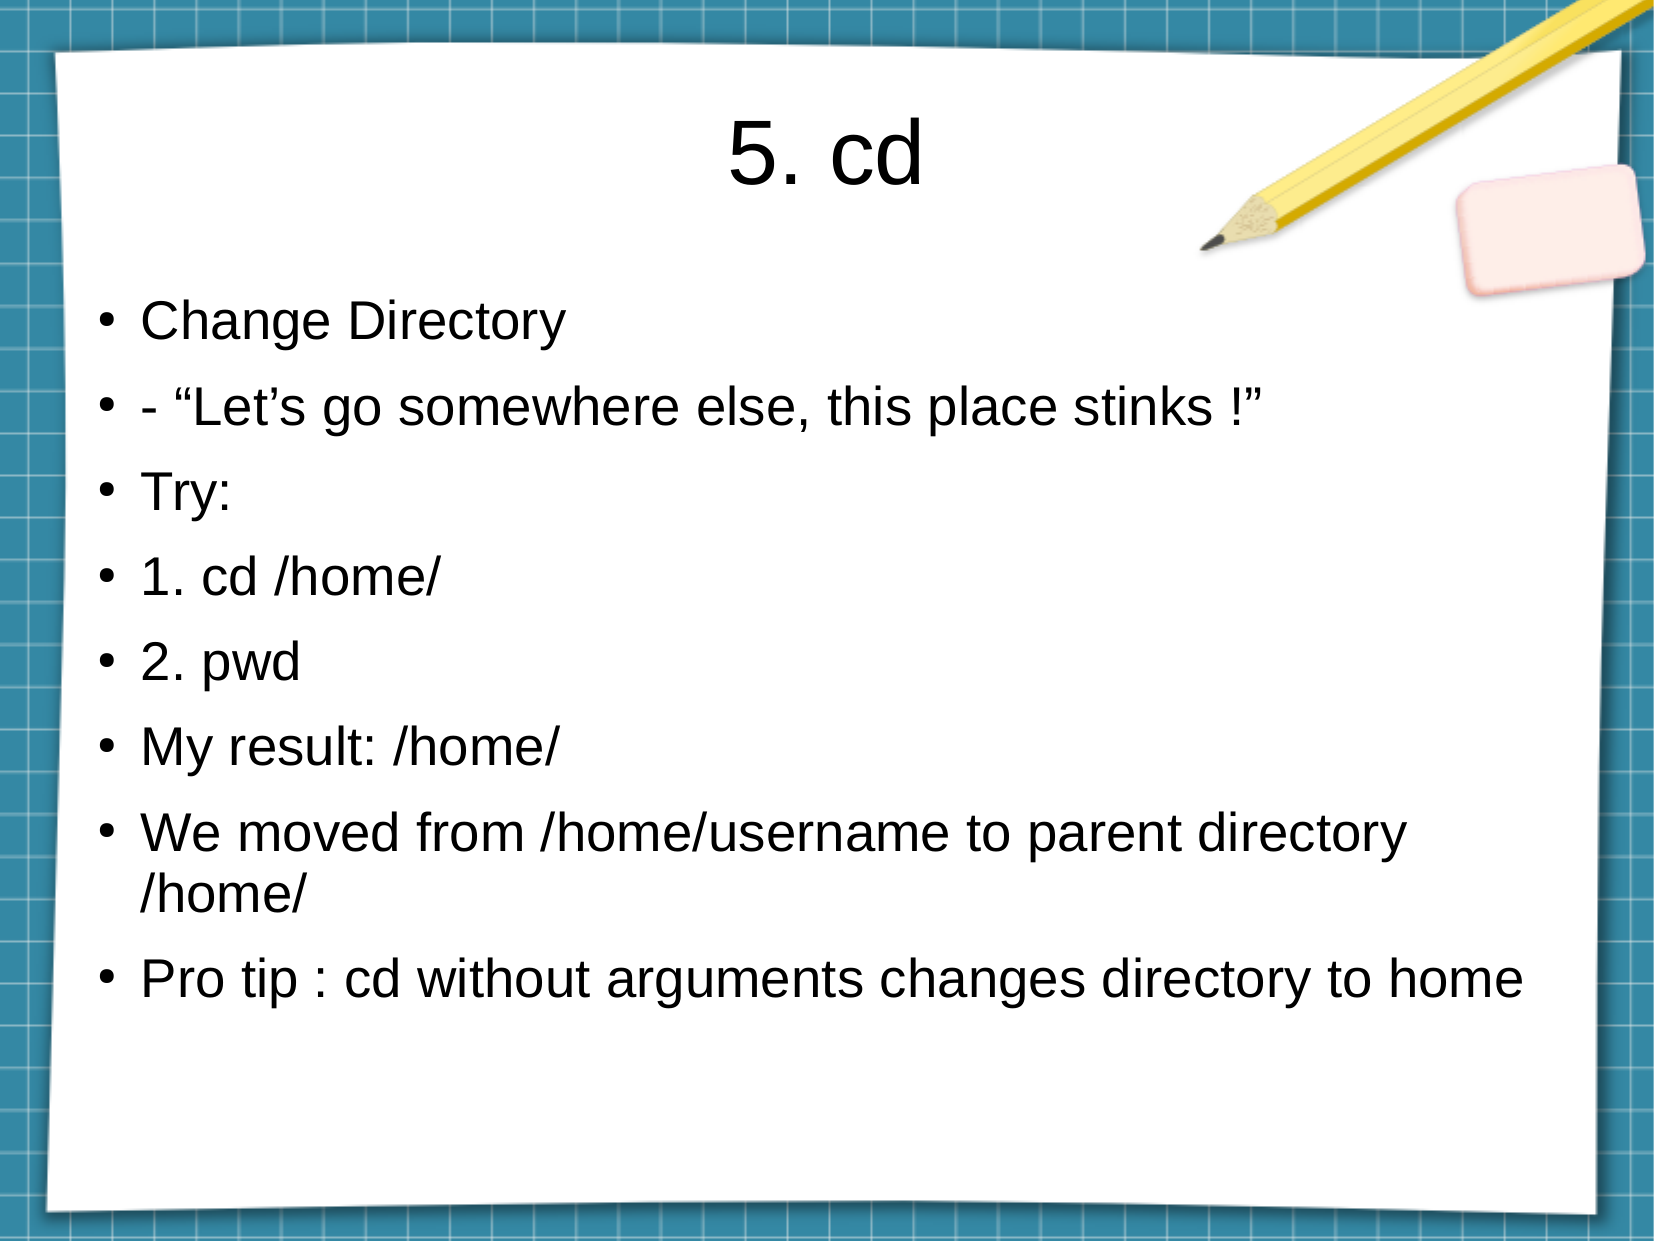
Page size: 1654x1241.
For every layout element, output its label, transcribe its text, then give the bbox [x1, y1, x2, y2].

title 5. cd [82, 49, 1571, 257]
list Change Directory - “Let’s go somewhere else, this place stinks !” Try: 1. cd /home/ 2. pwd My result: /home/ We moved from /home/username to parent directory /home/ Pro tip : cd without arguments changes directory to home [82, 290, 1571, 1010]
picture [0, 0, 1654, 1241]
